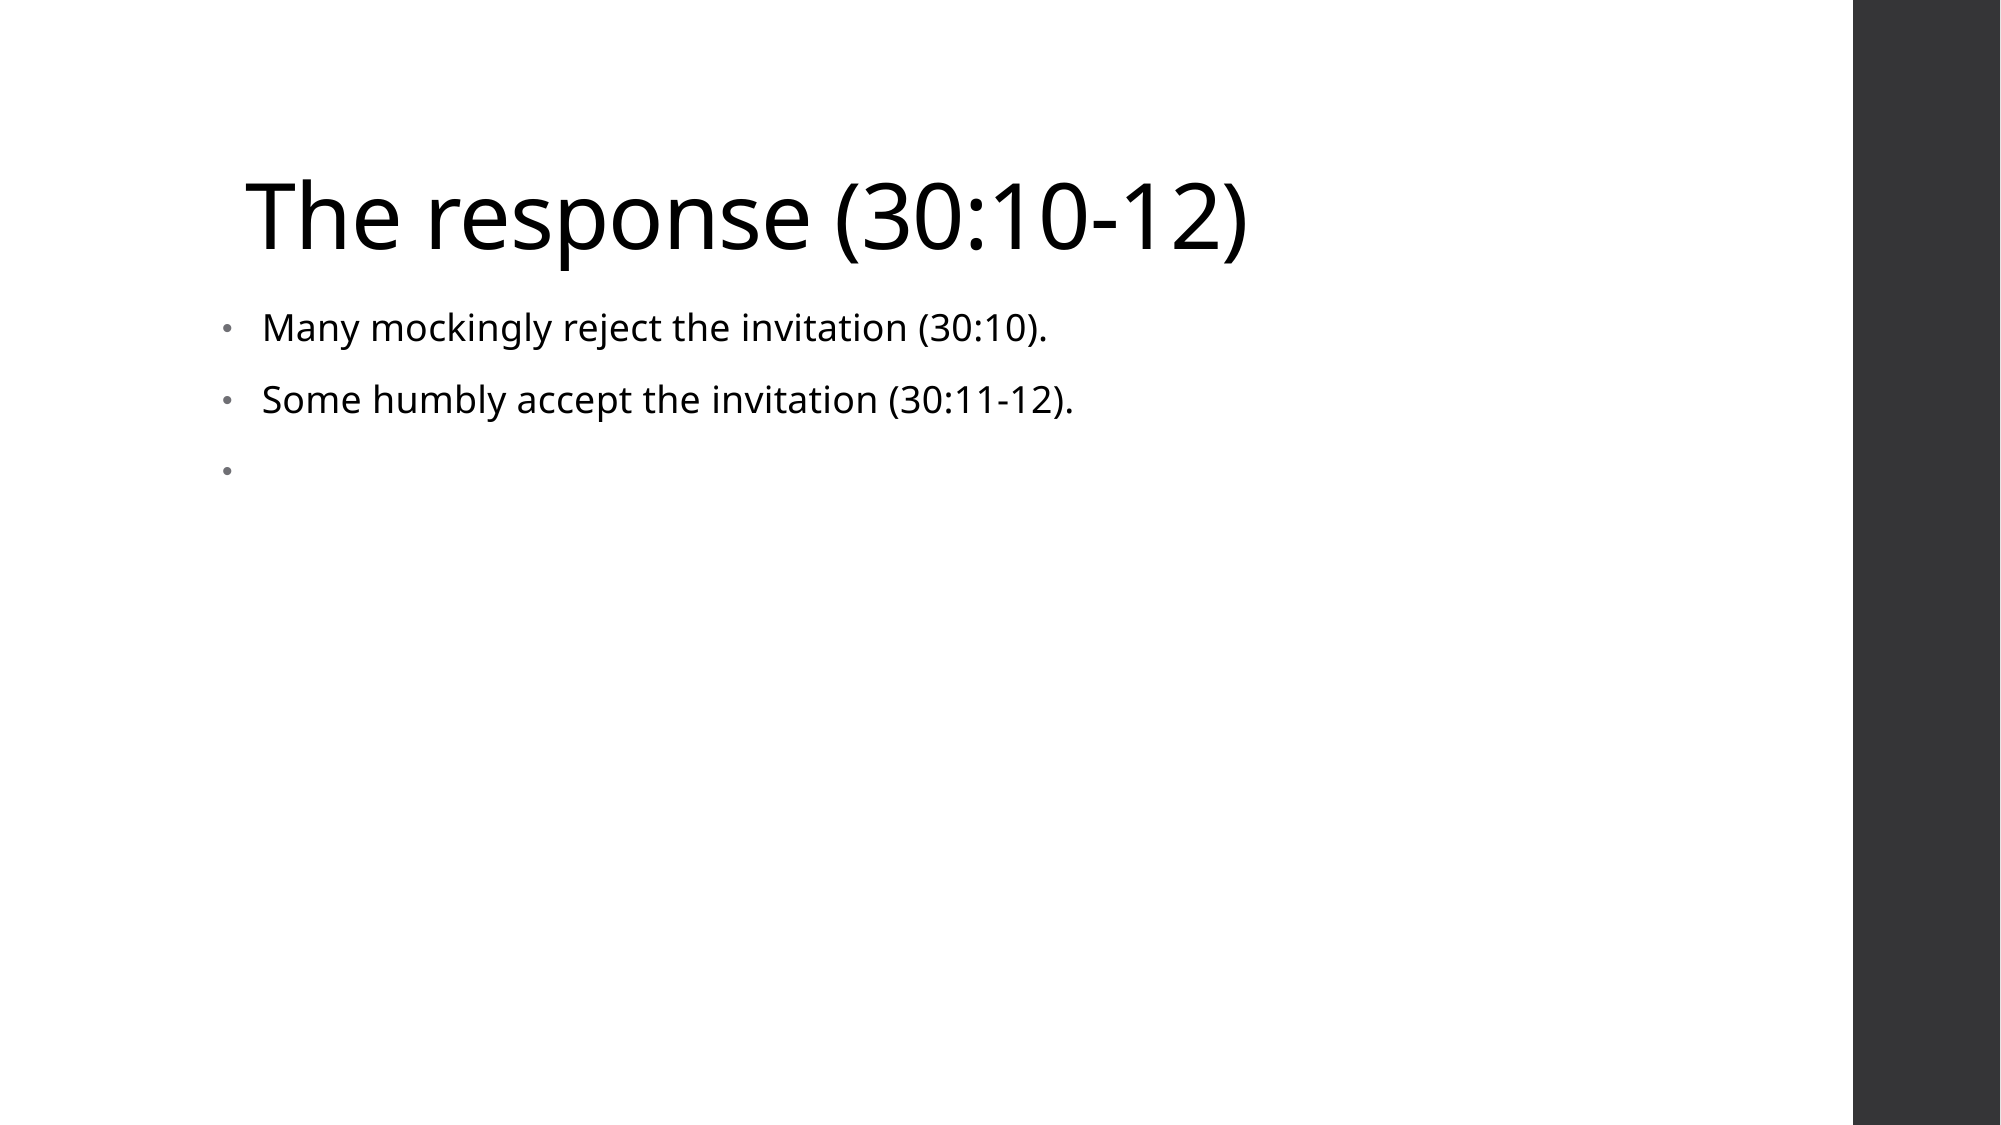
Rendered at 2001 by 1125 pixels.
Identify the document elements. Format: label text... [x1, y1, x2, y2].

title The response (30:10-12) [206, 60, 1797, 278]
list Many mockingly reject the invitation (30:10). Some humbly accept the invitation (30:11-12). [206, 299, 1617, 1014]
